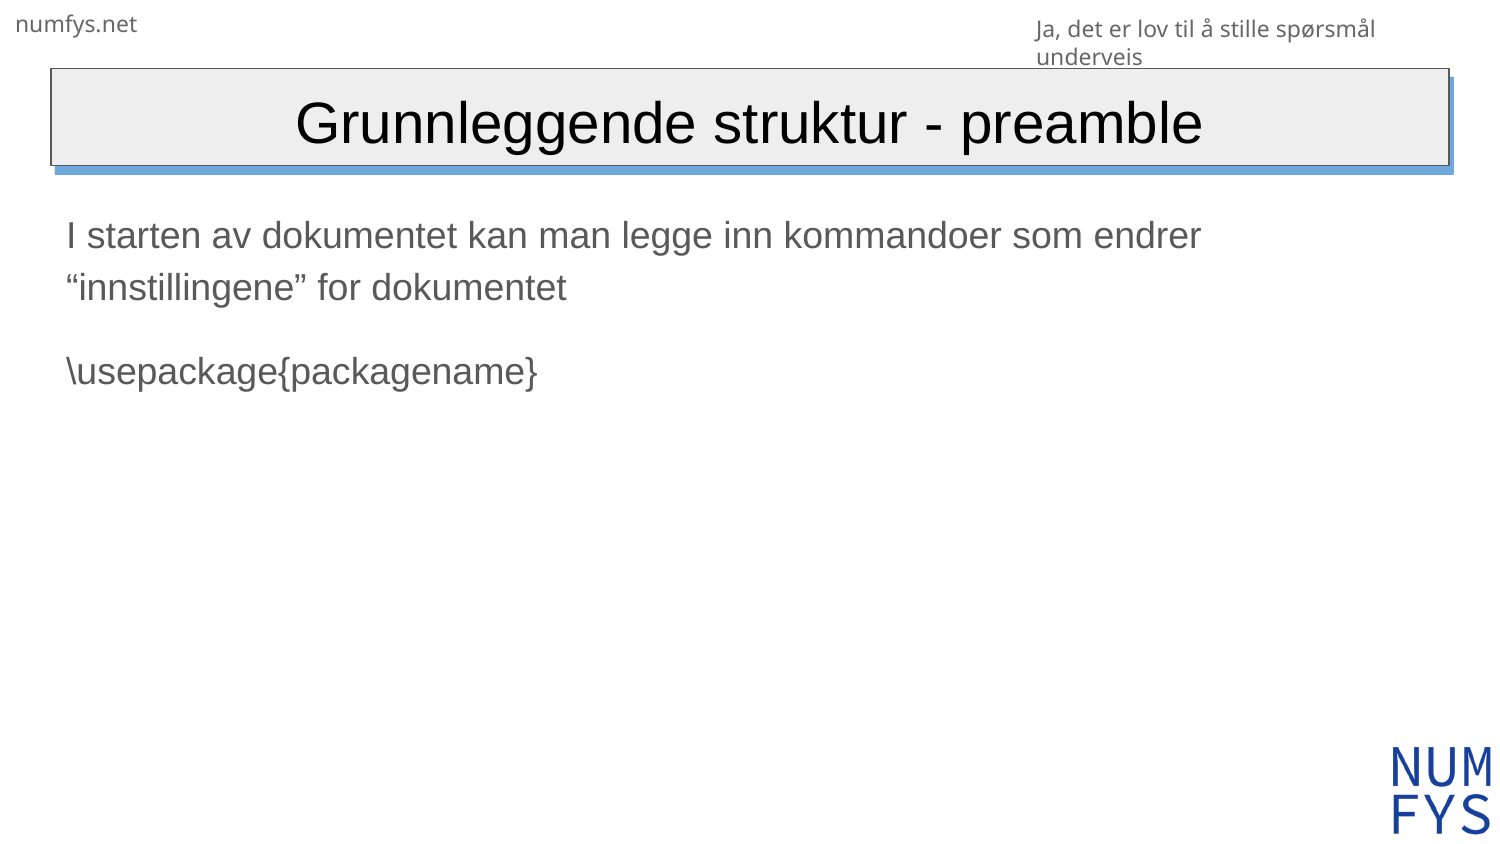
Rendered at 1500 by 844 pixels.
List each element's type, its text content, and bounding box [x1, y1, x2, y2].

picture [1383, 737, 1500, 844]
title Grunnleggende struktur - preamble [51, 70, 1449, 165]
list I starten av dokumentet kan man legge inn kommandoer som endrer “innstillingene” for dokumentet \usepackage{packagename} [51, 189, 1449, 750]
